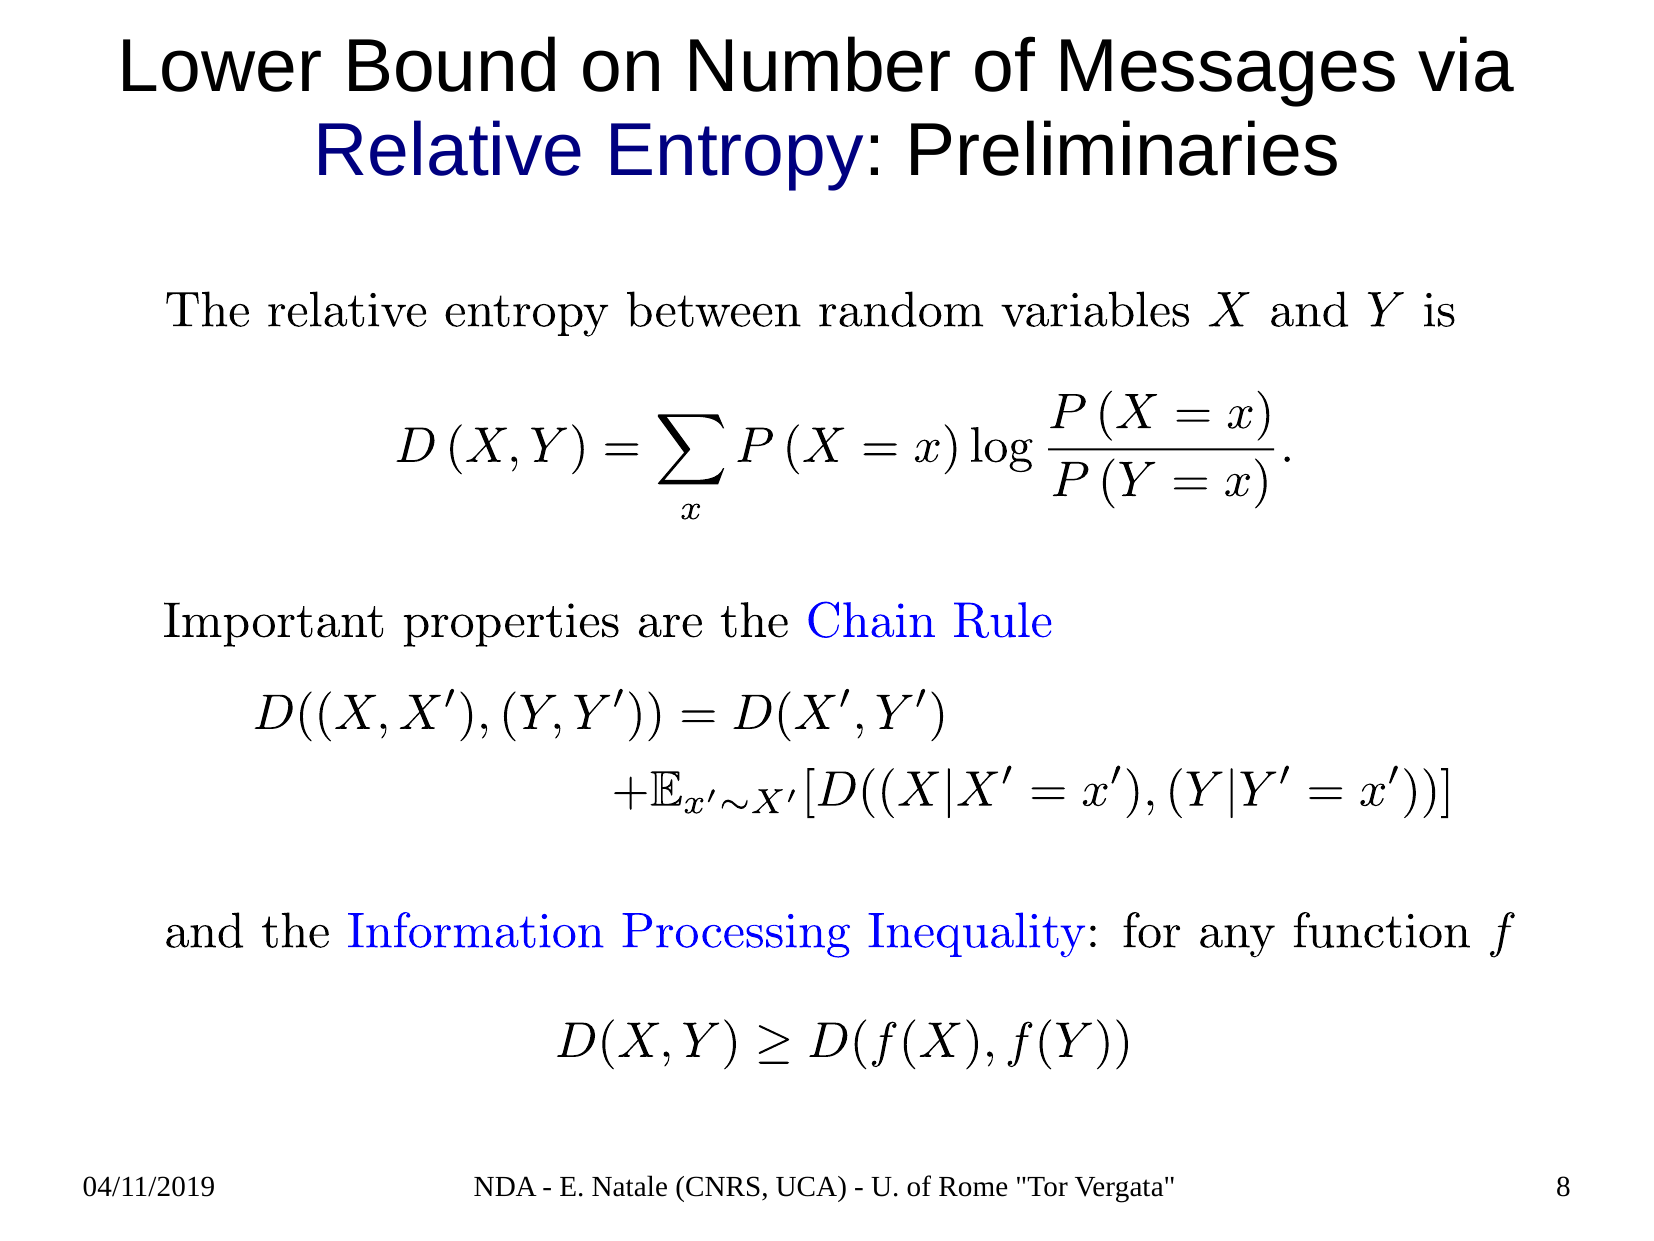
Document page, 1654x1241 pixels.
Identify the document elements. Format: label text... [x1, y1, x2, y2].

text_box [166, 291, 1455, 520]
text_box [166, 911, 1515, 1070]
title Lower Bound on Number of Messages via Relative Entropy: Preliminaries [82, 23, 1571, 192]
text_box [613, 765, 1449, 819]
text_box [254, 688, 944, 742]
text_box [164, 601, 1052, 647]
